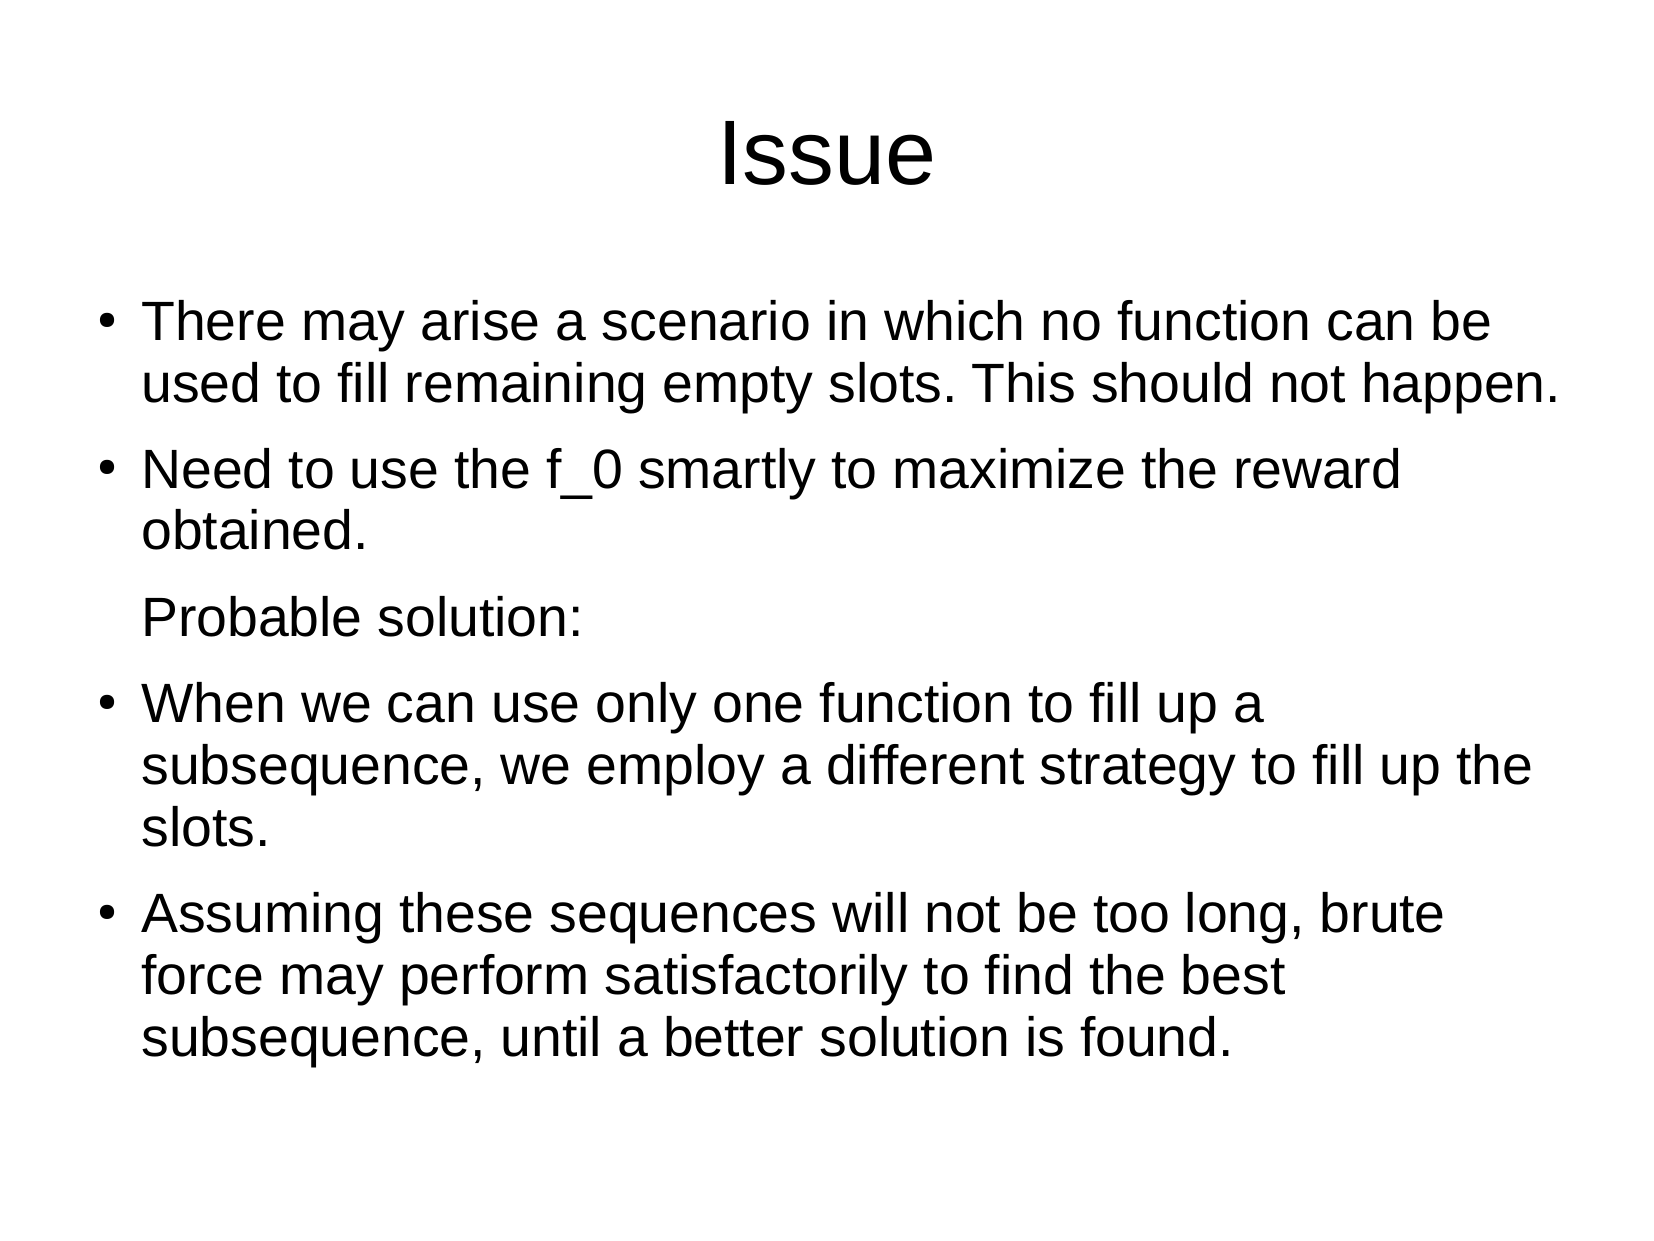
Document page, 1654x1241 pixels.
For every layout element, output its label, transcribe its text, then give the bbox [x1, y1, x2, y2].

title Issue [82, 49, 1571, 257]
list There may arise a scenario in which no function can be used to fill remaining empty slots. This should not happen. Need to use the f_0 smartly to maximize the reward obtained. Probable solution: When we can use only one function to fill up a subsequence, we employ a different strategy to fill up the slots. Assuming these sequences will not be too long, brute force may perform satisfactorily to find the best subsequence, until a better solution is found. [82, 290, 1571, 1123]
